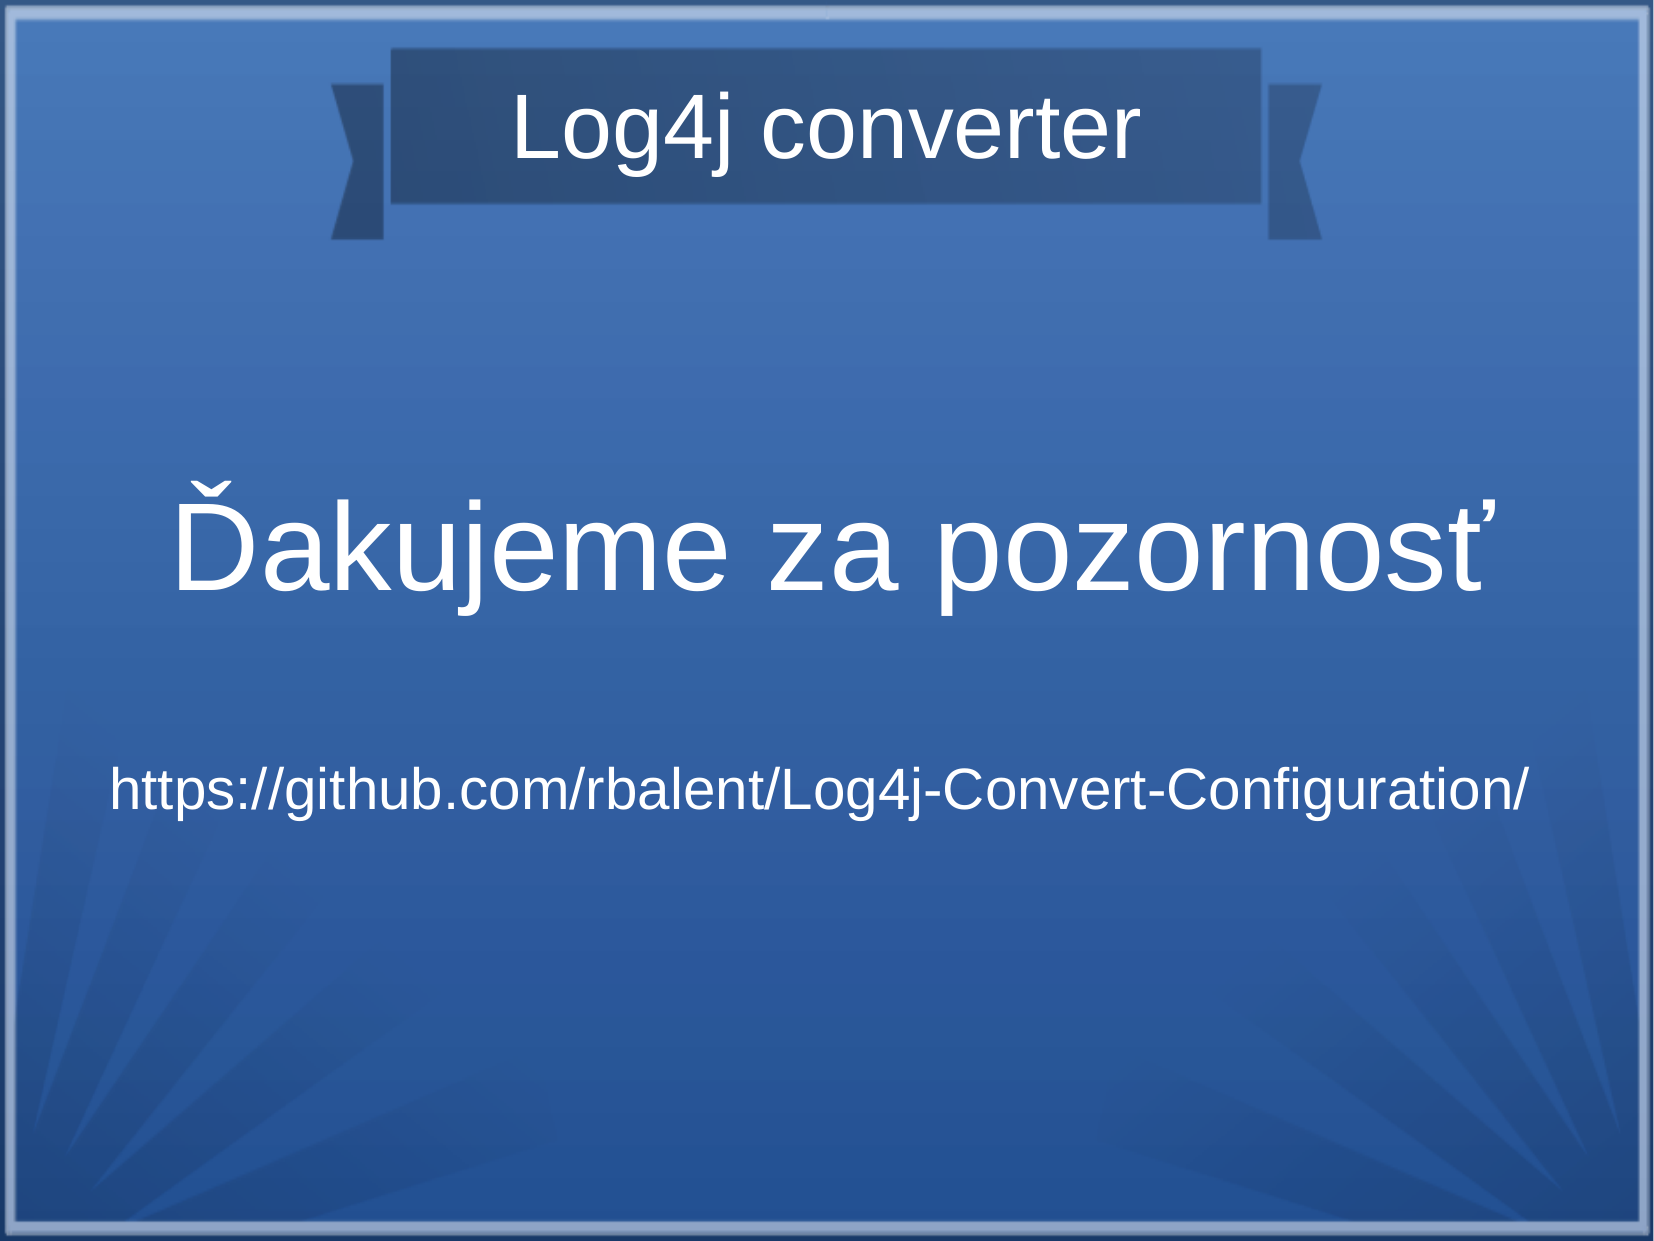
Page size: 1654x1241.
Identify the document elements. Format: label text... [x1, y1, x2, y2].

picture [0, 0, 1654, 1241]
subtitle Ďakujeme za pozornosť https://github.com/rbalent/Log4j-Convert-Configuration/ [82, 290, 1538, 1010]
title Log4j converter [389, 49, 1264, 205]
